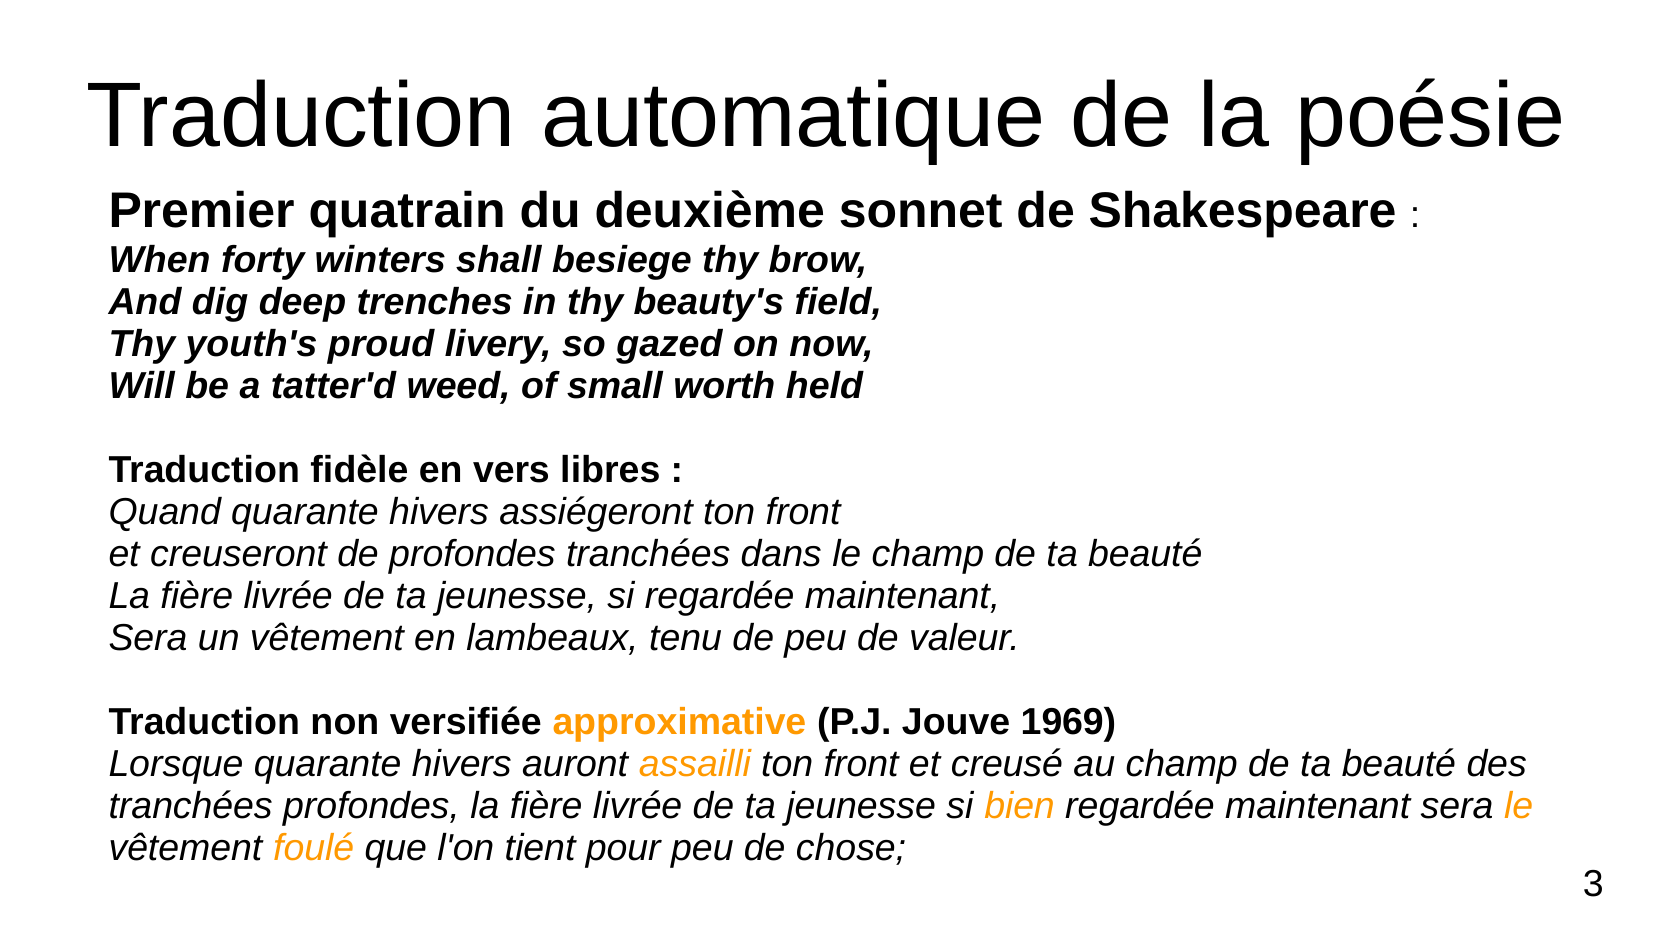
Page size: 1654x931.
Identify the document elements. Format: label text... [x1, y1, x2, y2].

text_box Premier quatrain du deuxième sonnet de Shakespeare : When forty winters shall besiege thy brow, And dig deep trenches in thy beauty's field, Thy youth's proud livery, so gazed on now, Will be a tatter'd weed, of small worth held Traduction fidèle en vers libres : Quand quarante hivers assiégeront ton front et creuseront de profondes tranchées dans le champ de ta beauté La fière livrée de ta jeunesse, si regardée maintenant, Sera un vêtement en lambeaux, tenu de peu de valeur. Traduction non versifiée approximative (P.J. Jouve 1969) Lorsque quarante hivers auront assailli ton front et creusé au champ de ta beauté des tranchées profondes, la fière livrée de ta jeunesse si bien regardée maintenant sera le vêtement foulé que l'on tient pour peu de chose; [93, 175, 1627, 876]
text_box <numéro> [1568, 855, 1631, 912]
title Traduction automatique de la poésie [82, 37, 1571, 193]
